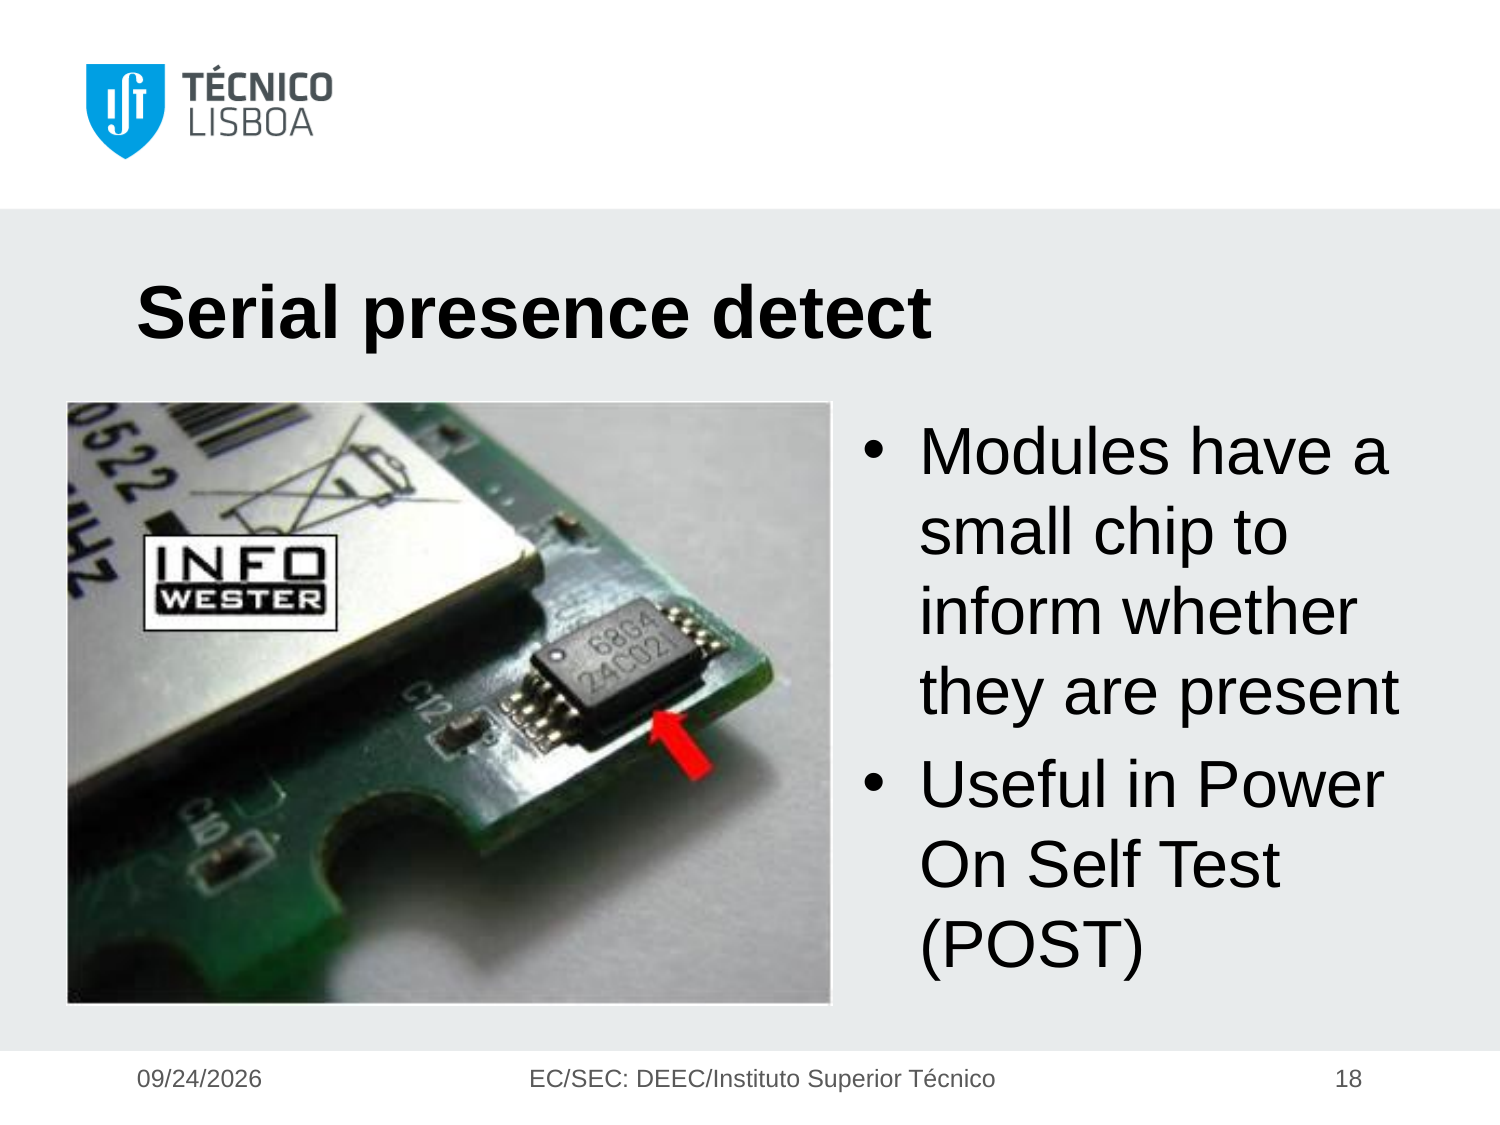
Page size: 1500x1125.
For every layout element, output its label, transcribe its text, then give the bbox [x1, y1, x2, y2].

footer EC/SEC: DEEC/Instituto Superior Técnico [512, 1052, 1021, 1103]
title Serial presence detect [121, 237, 1378, 381]
slide_number <number> [1077, 1052, 1378, 1103]
list Modules have a small chip to inform whether they are present Useful in Power On Self Test (POST) [847, 400, 1457, 1005]
slide_number 11/22/2018 [121, 1052, 425, 1103]
picture [0, 0, 1500, 1125]
